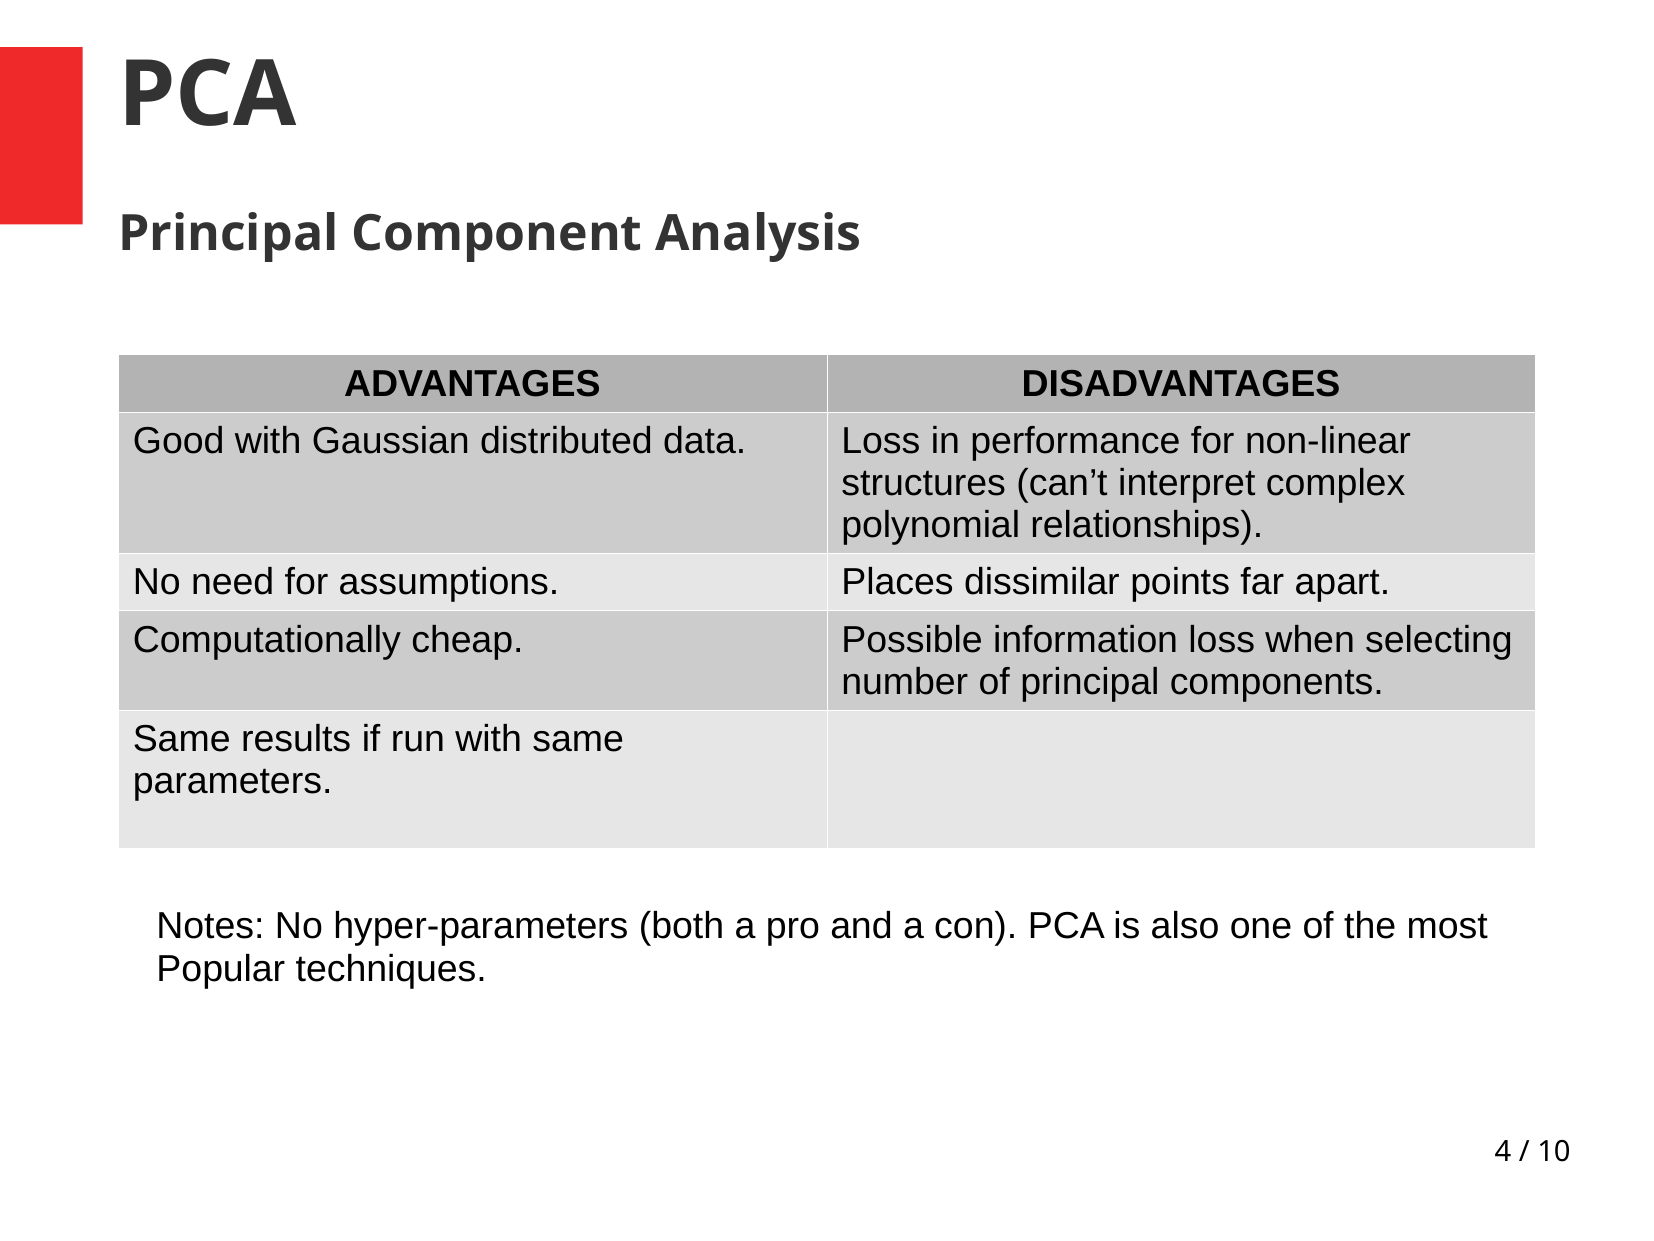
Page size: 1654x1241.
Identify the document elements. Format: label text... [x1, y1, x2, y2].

table_header ADVANTAGES [119, 355, 827, 412]
table_cell Places dissimilar points far apart. [828, 554, 1535, 610]
table_cell [828, 711, 1535, 848]
title PCA Principal Component Analysis [118, 45, 1571, 260]
table_cell Loss in performance for non-linear structures (can’t interpret complex polynomial relationships). [828, 413, 1535, 553]
table_cell Possible information loss when selecting number of principal components. [828, 611, 1535, 710]
table_cell No need for assumptions. [119, 554, 827, 610]
table_cell Computationally cheap. [119, 611, 827, 710]
text_box Notes: No hyper-parameters (both a pro and a con). PCA is also one of the most Popular techniques. [141, 897, 1504, 997]
table_cell Good with Gaussian distributed data. [119, 413, 827, 553]
table_cell Same results if run with same parameters. [119, 711, 827, 848]
table_header DISADVANTAGES [828, 355, 1535, 412]
